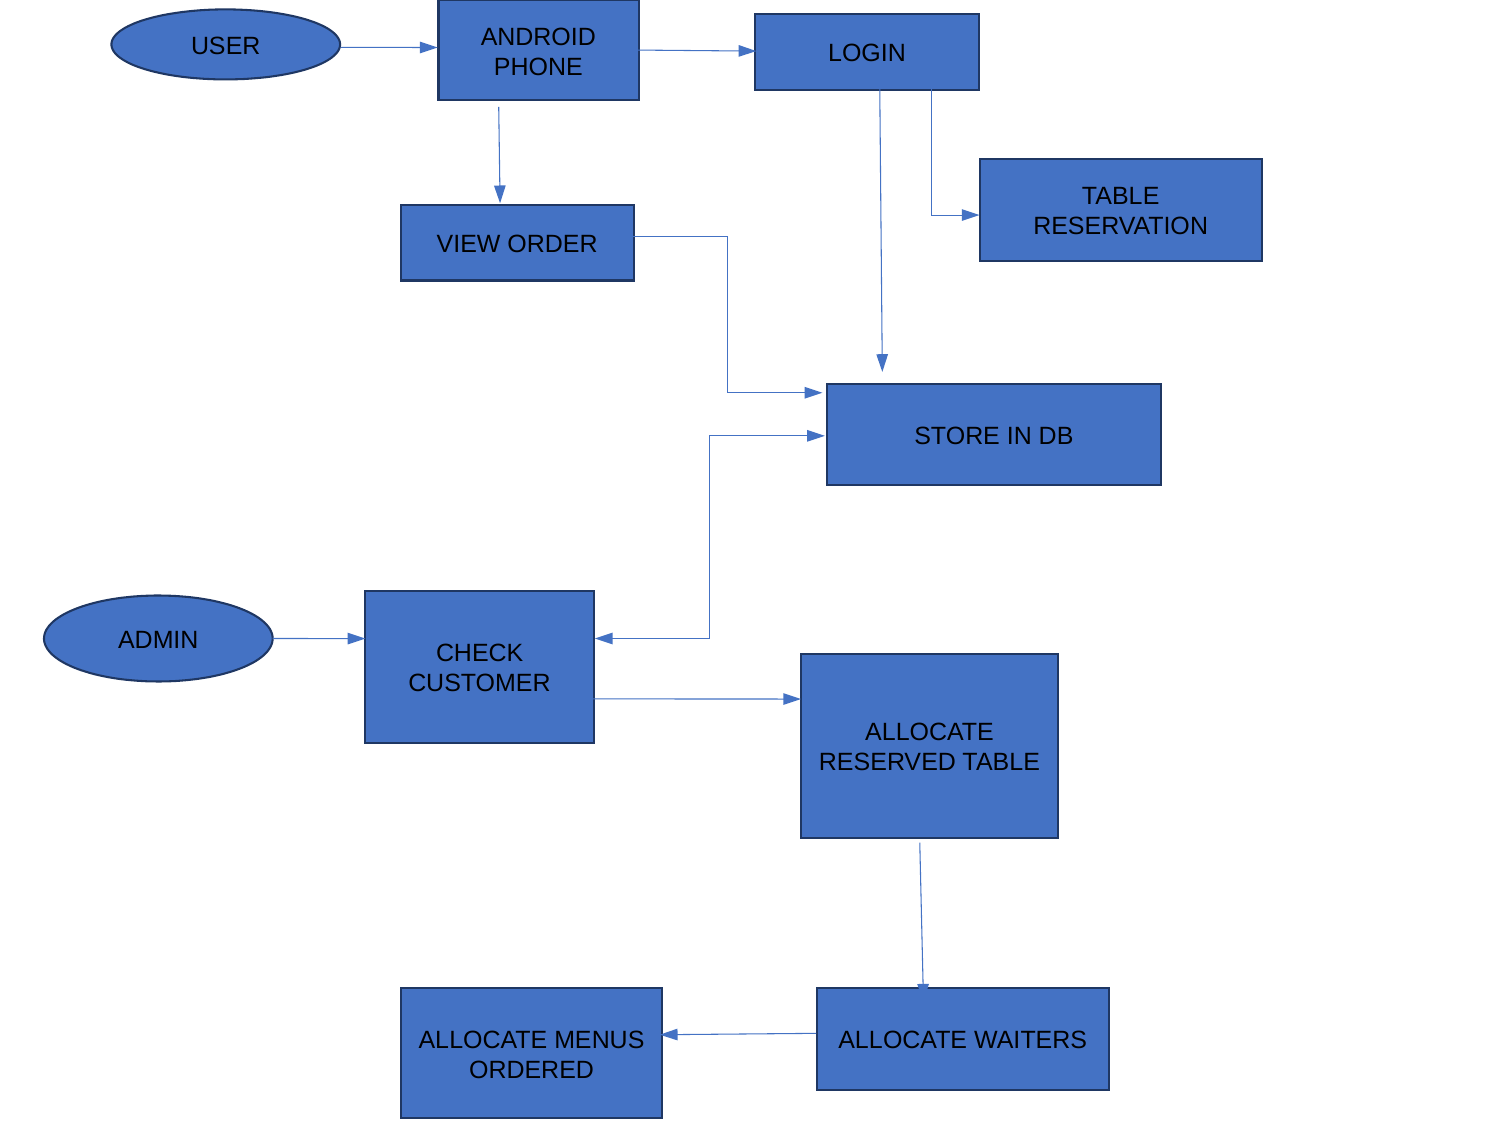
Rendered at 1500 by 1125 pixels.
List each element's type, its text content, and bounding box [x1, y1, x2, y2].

text_box ALLOCATE MENUS ORDERED [401, 988, 662, 1118]
text_box VIEW ORDER [401, 205, 634, 281]
text_box USER [111, 9, 341, 80]
text_box ALLOCATE RESERVED TABLE [801, 654, 1058, 838]
text_box ADMIN [43, 595, 273, 682]
text_box ANDROID PHONE [438, 0, 639, 100]
text_box LOGIN [755, 14, 979, 90]
text_box TABLE RESERVATION [980, 159, 1262, 261]
text_box STORE IN DB [827, 384, 1161, 485]
text_box ALLOCATE WAITERS [817, 988, 1109, 1090]
text_box CHECK CUSTOMER [365, 591, 594, 743]
